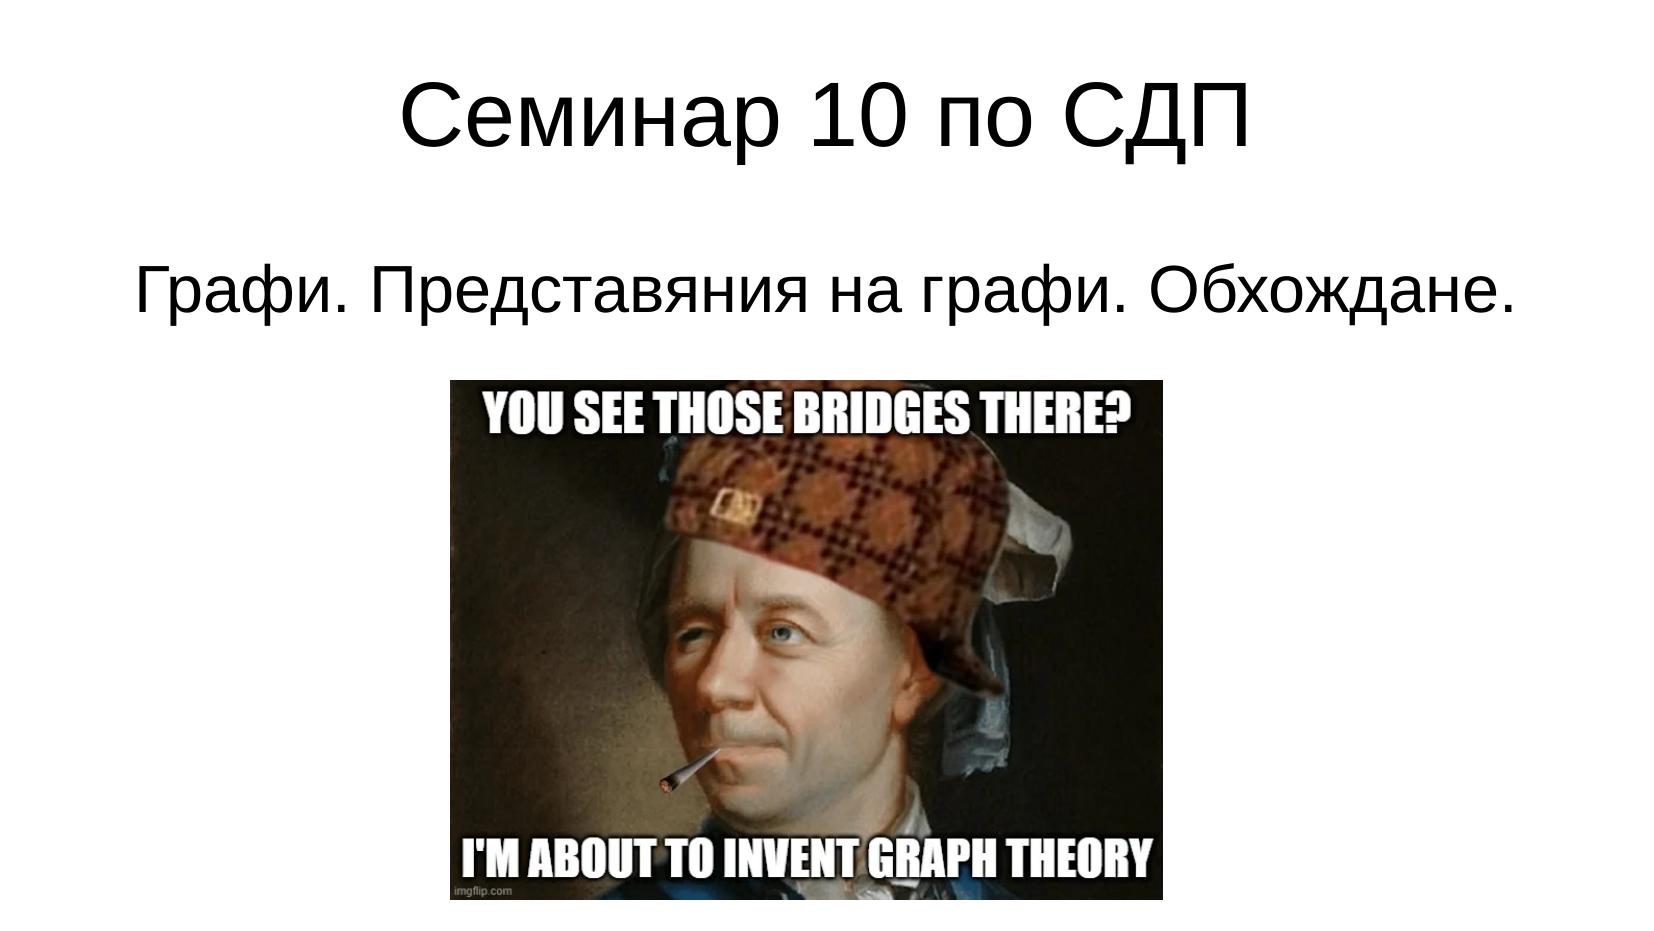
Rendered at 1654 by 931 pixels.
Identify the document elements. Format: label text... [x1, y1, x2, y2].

title Семинар 10 по СДП [82, 37, 1571, 192]
subtitle Графи. Представяния на графи. Обхождане. [82, 192, 1571, 388]
picture [450, 380, 1163, 901]
